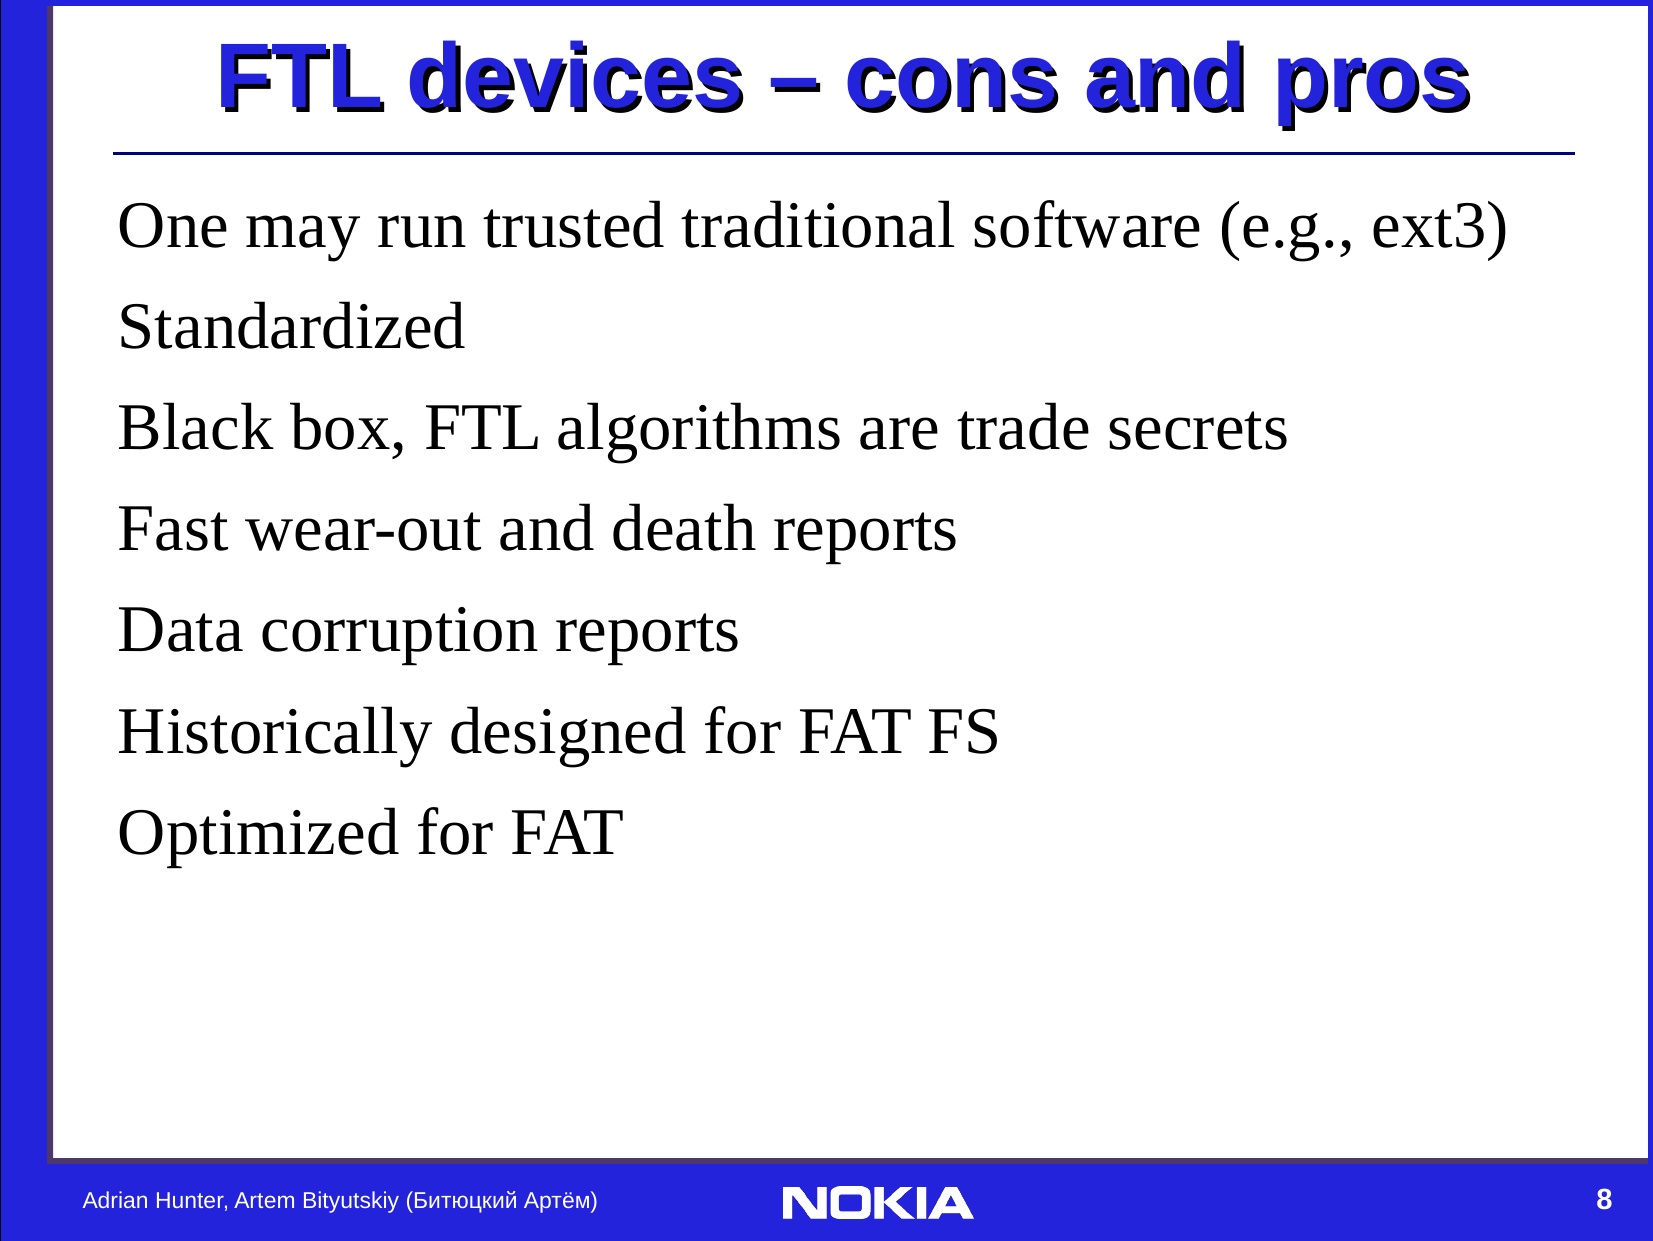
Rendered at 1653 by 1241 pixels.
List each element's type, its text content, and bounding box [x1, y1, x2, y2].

list One may run trusted traditional software (e.g., ext3) Standardized Black box, FTL algorithms are trade secrets Fast wear-out and death reports Data corruption reports Historically designed for FAT FS Optimized for FAT [100, 187, 1588, 1088]
title FTL devices – cons and pros [100, 2, 1588, 151]
picture [783, 1186, 974, 1219]
